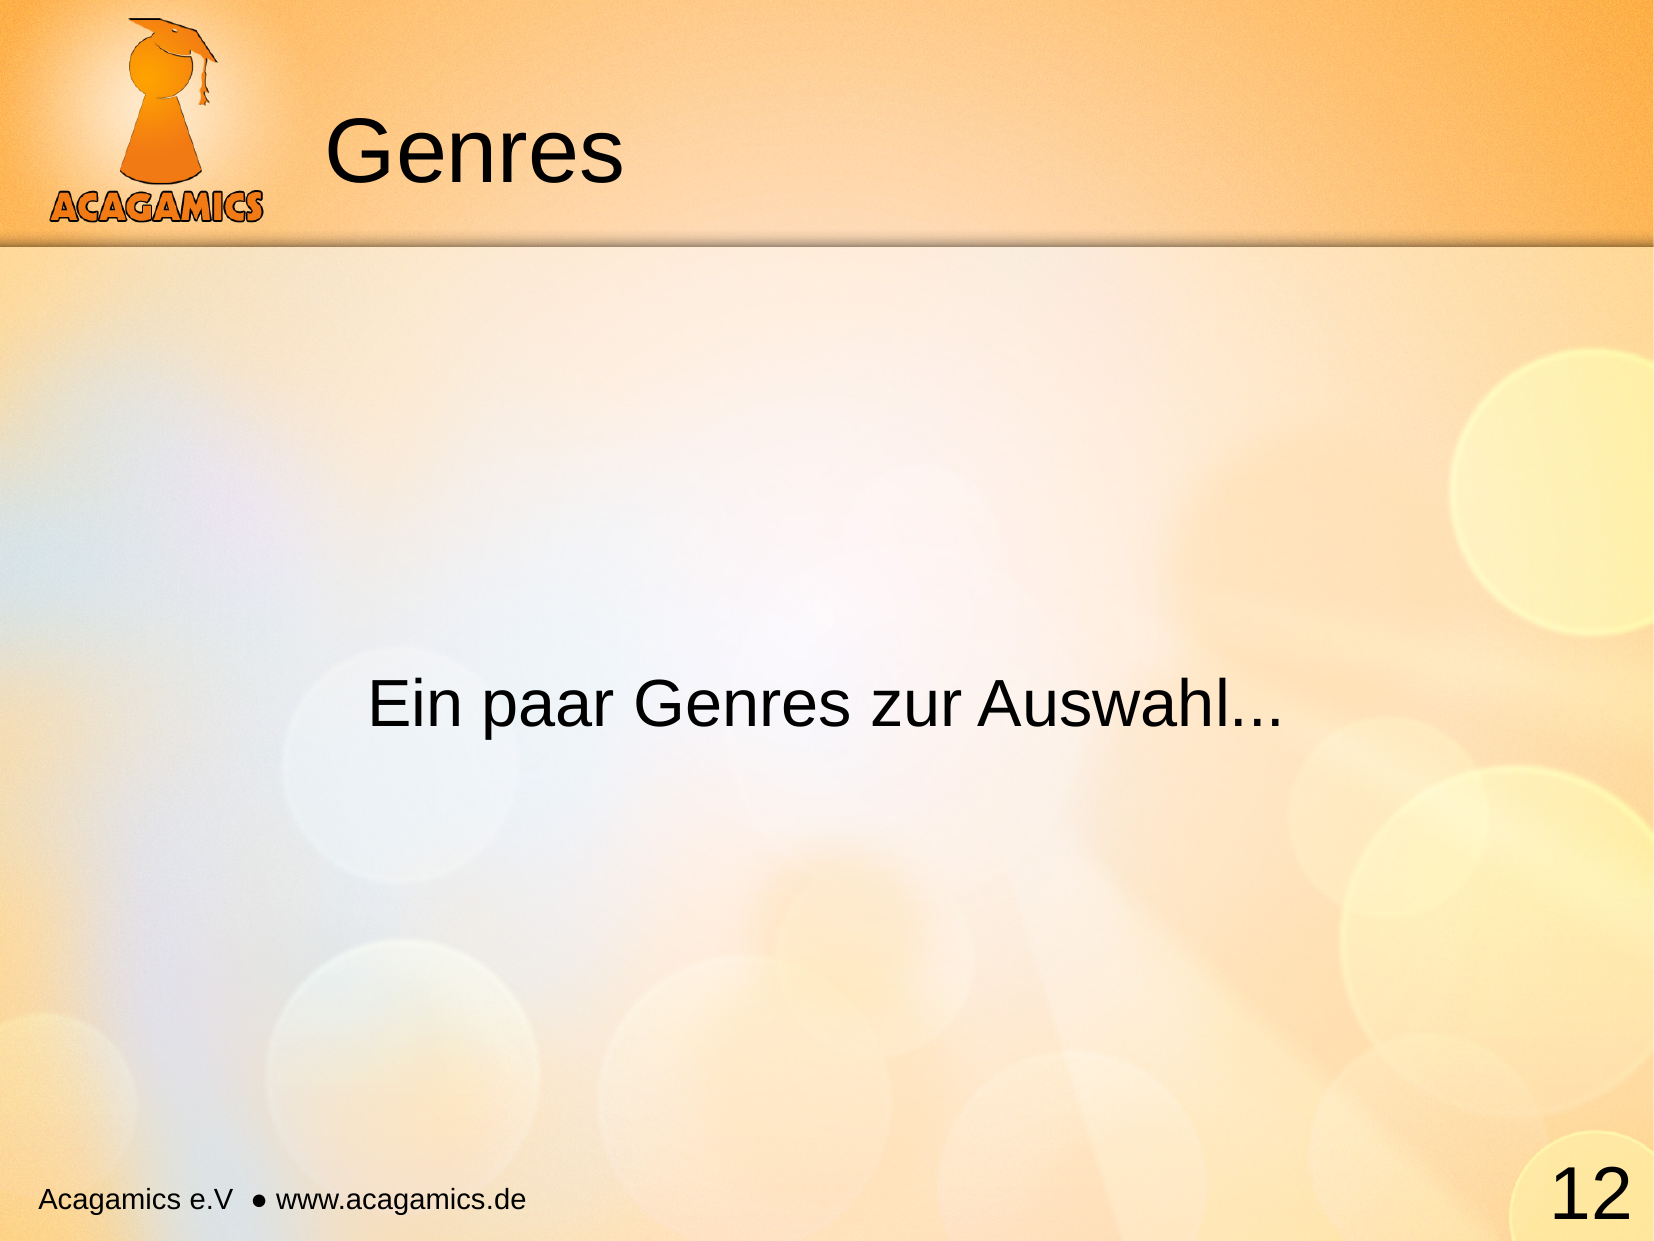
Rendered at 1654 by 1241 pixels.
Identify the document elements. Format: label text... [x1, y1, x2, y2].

title Genres [324, 76, 1571, 216]
subtitle Ein paar Genres zur Auswahl... [82, 290, 1571, 1109]
text_box [1517, 1151, 1654, 1241]
